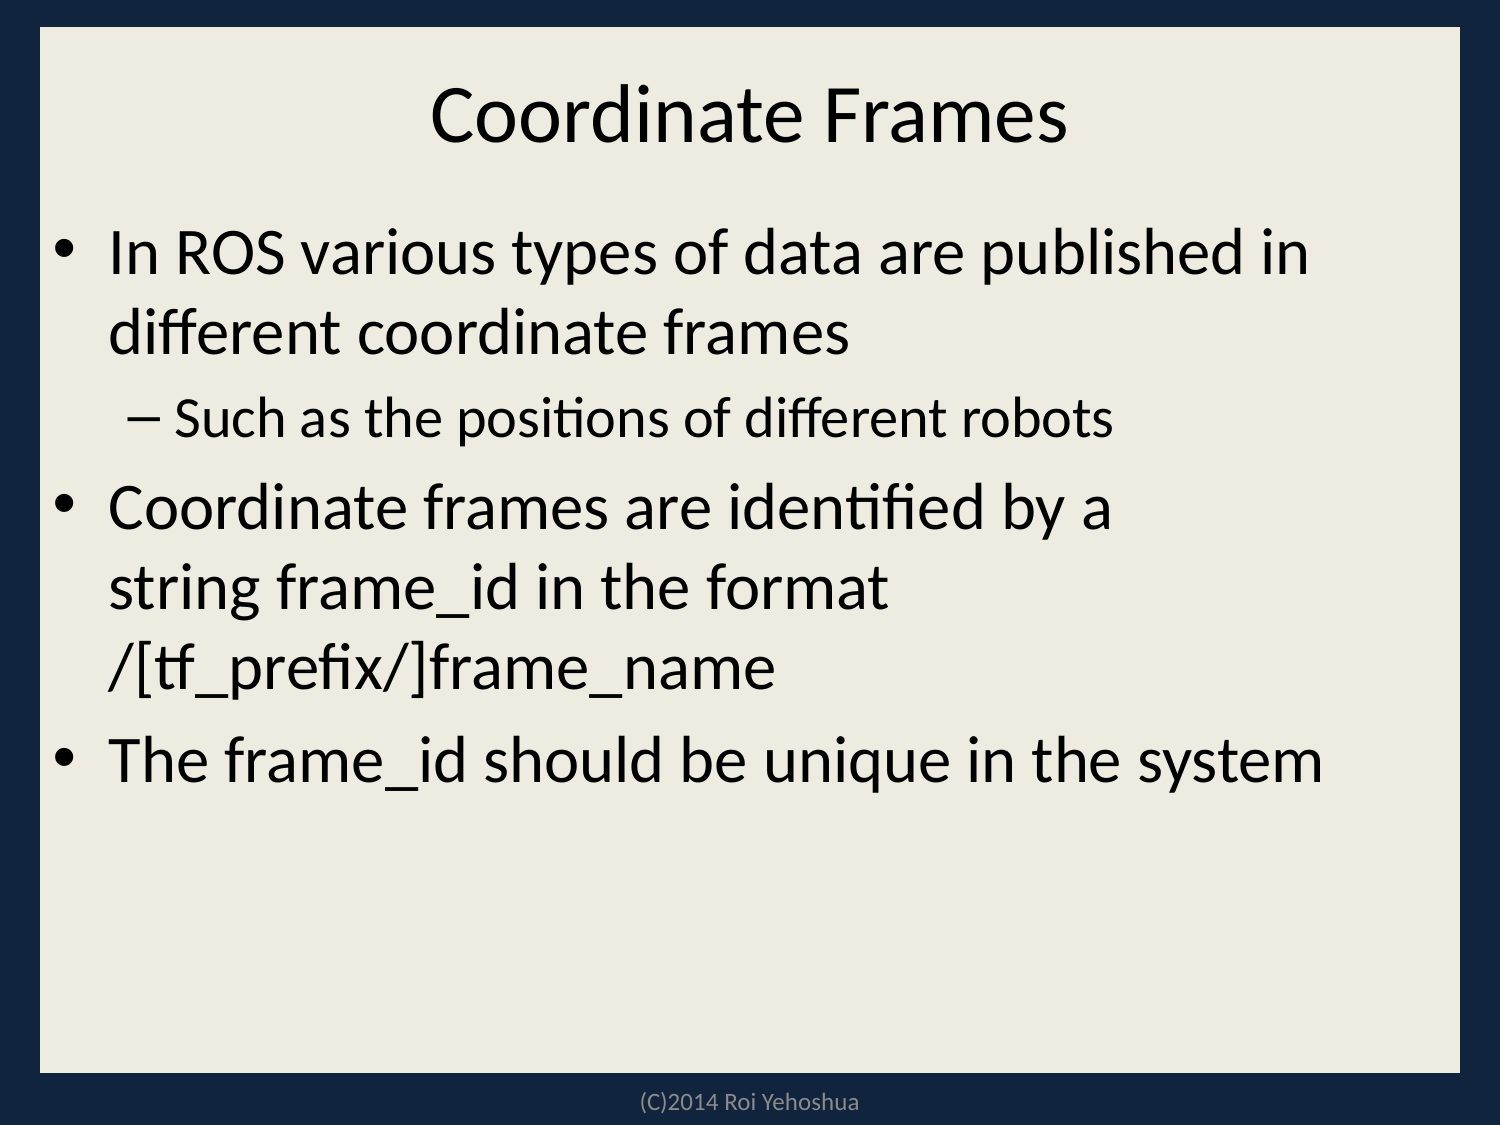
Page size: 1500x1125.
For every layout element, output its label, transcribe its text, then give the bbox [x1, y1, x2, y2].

list In ROS various types of data are published in different coordinate frames Such as the positions of different robots Coordinate frames are identified by a string frame_id in the format /[tf_prefix/]frame_name The frame_id should be unique in the system [37, 200, 1463, 1080]
title Coordinate Frames [37, 31, 1463, 188]
footer (C)2014 Roi Yehoshua [512, 1074, 988, 1125]
